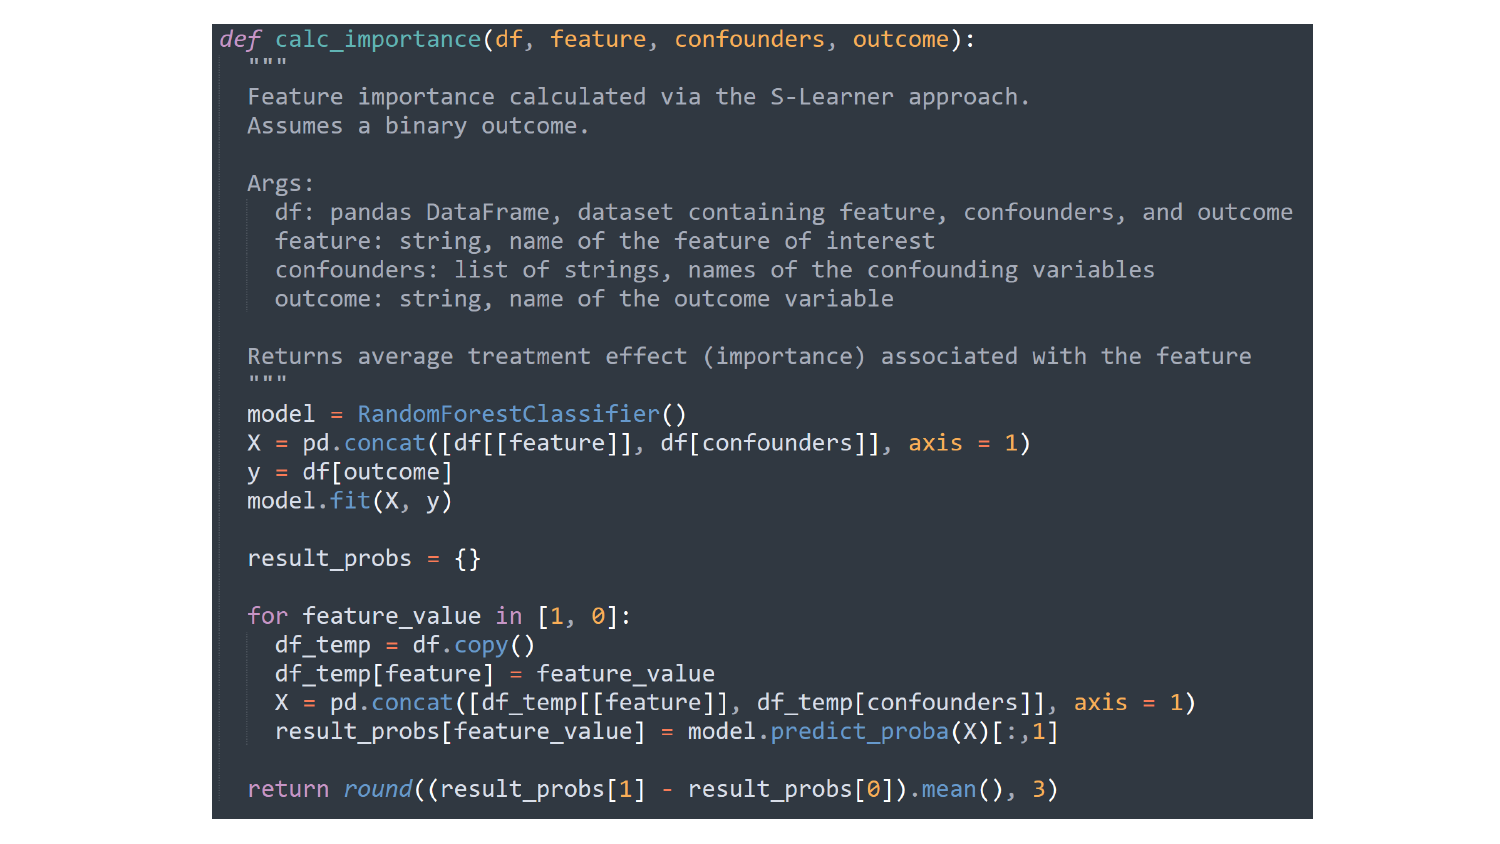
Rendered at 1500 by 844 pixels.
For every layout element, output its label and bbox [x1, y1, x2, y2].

picture [212, 24, 1313, 819]
